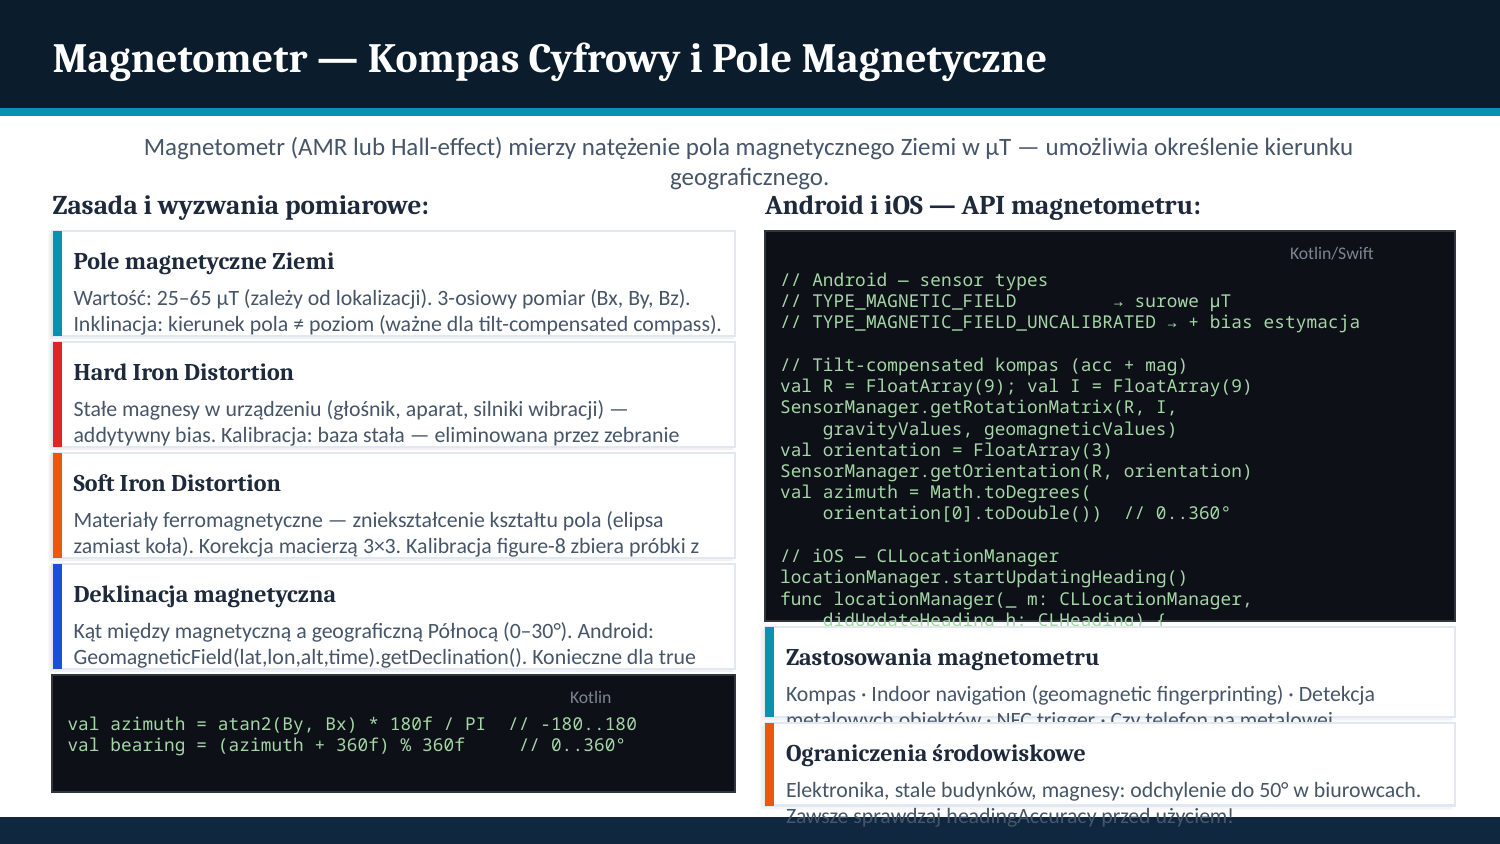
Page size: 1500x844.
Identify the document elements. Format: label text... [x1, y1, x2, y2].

text_box [52, 342, 735, 447]
text_box Materiały ferromagnetyczne — zniekształcenie kształtu pola (elipsa zamiast koła). Korekcja macierzą 3×3. Kalibracja figure-8 zbiera próbki z wszystkich orientacji. [73, 505, 726, 548]
text_box Zasada i wyzwania pomiarowe: [52, 183, 735, 225]
text_box Magnetometr — Kompas Cyfrowy i Pole Magnetyczne [53, 9, 1448, 102]
text_box Elektronika, stale budynków, magnesy: odchylenie do 50° w biurowcach. Zawsze sprawdzaj headingAccuracy przed użyciem! [786, 776, 1446, 795]
text_box Kompas · Indoor navigation (geomagnetic fingerprinting) · Detekcja metalowych obiektów · NFC trigger · Czy telefon na metalowej powierzchni. [786, 679, 1446, 706]
text_box Hard Iron Distortion [73, 351, 726, 390]
text_box [765, 627, 1455, 717]
text_box [0, 817, 1500, 844]
text_box Magnetometr (AMR lub Hall-effect) mierzy natężenie pola magnetycznego Ziemi w µT — umożliwia określenie kierunku geograficznego. [53, 123, 1448, 171]
text_box Pole magnetyczne Ziemi [73, 240, 726, 279]
text_box Kotlin/Swift [1290, 238, 1440, 266]
text_box Deklinacja magnetyczna [73, 573, 726, 612]
text_box [52, 564, 735, 669]
text_box Zastosowania magnetometru [786, 636, 1446, 675]
text_box Kąt między magnetyczną a geograficzną Północą (0–30°). Android: GeomagneticField(lat,lon,alt,time).getDeclination(). Konieczne dla true north heading. [73, 616, 726, 658]
text_box [52, 231, 735, 336]
text_box Soft Iron Distortion [73, 462, 726, 501]
text_box Kotlin [570, 682, 720, 709]
text_box Wartość: 25–65 µT (zależy od lokalizacji). 3-osiowy pomiar (Bx, By, Bz). Inklinacja: kierunek pola ≠ poziom (ważne dla tilt-compensated compass). [73, 283, 726, 326]
text_box val azimuth = atan2(By, Bx) * 180f / PI // -180..180 val bearing = (azimuth + 360f) % 360f // 0..360° [68, 713, 723, 782]
text_box // Android — sensor types // TYPE_MAGNETIC_FIELD → surowe µT // TYPE_MAGNETIC_FIELD_UNCALIBRATED → + bias estymacja // Tilt-compensated kompas (acc + mag) val R = FloatArray(9); val I = FloatArray(9) SensorManager.getRotationMatrix(R, I, gravityValues, geomagneticValues) val orientation = FloatArray(3) SensorManager.getOrientation(R, orientation) val azimuth = Math.toDegrees( orientation[0].toDouble()) // 0..360° // iOS — CLLocationManager locationManager.startUpdatingHeading() func locationManager(_ m: CLLocationManager, didUpdateHeading h: CLHeading) { let magnetic = h.magneticHeading // 0..360 let trueNorth = h.trueHeading // wymaga GPS let accuracy = h.headingAccuracy // stopnie } [780, 268, 1443, 611]
text_box [52, 675, 735, 792]
text_box Ograniczenia środowiskowe [786, 732, 1446, 771]
text_box [52, 453, 735, 558]
text_box Android i iOS — API magnetometru: [765, 183, 1455, 225]
text_box [765, 723, 1455, 806]
text_box [765, 231, 1455, 621]
text_box [0, 0, 1500, 116]
text_box Stałe magnesy w urządzeniu (głośnik, aparat, silniki wibracji) — addytywny bias. Kalibracja: baza stała — eliminowana przez zebranie danych i wyznaczenie offset. [73, 394, 726, 436]
